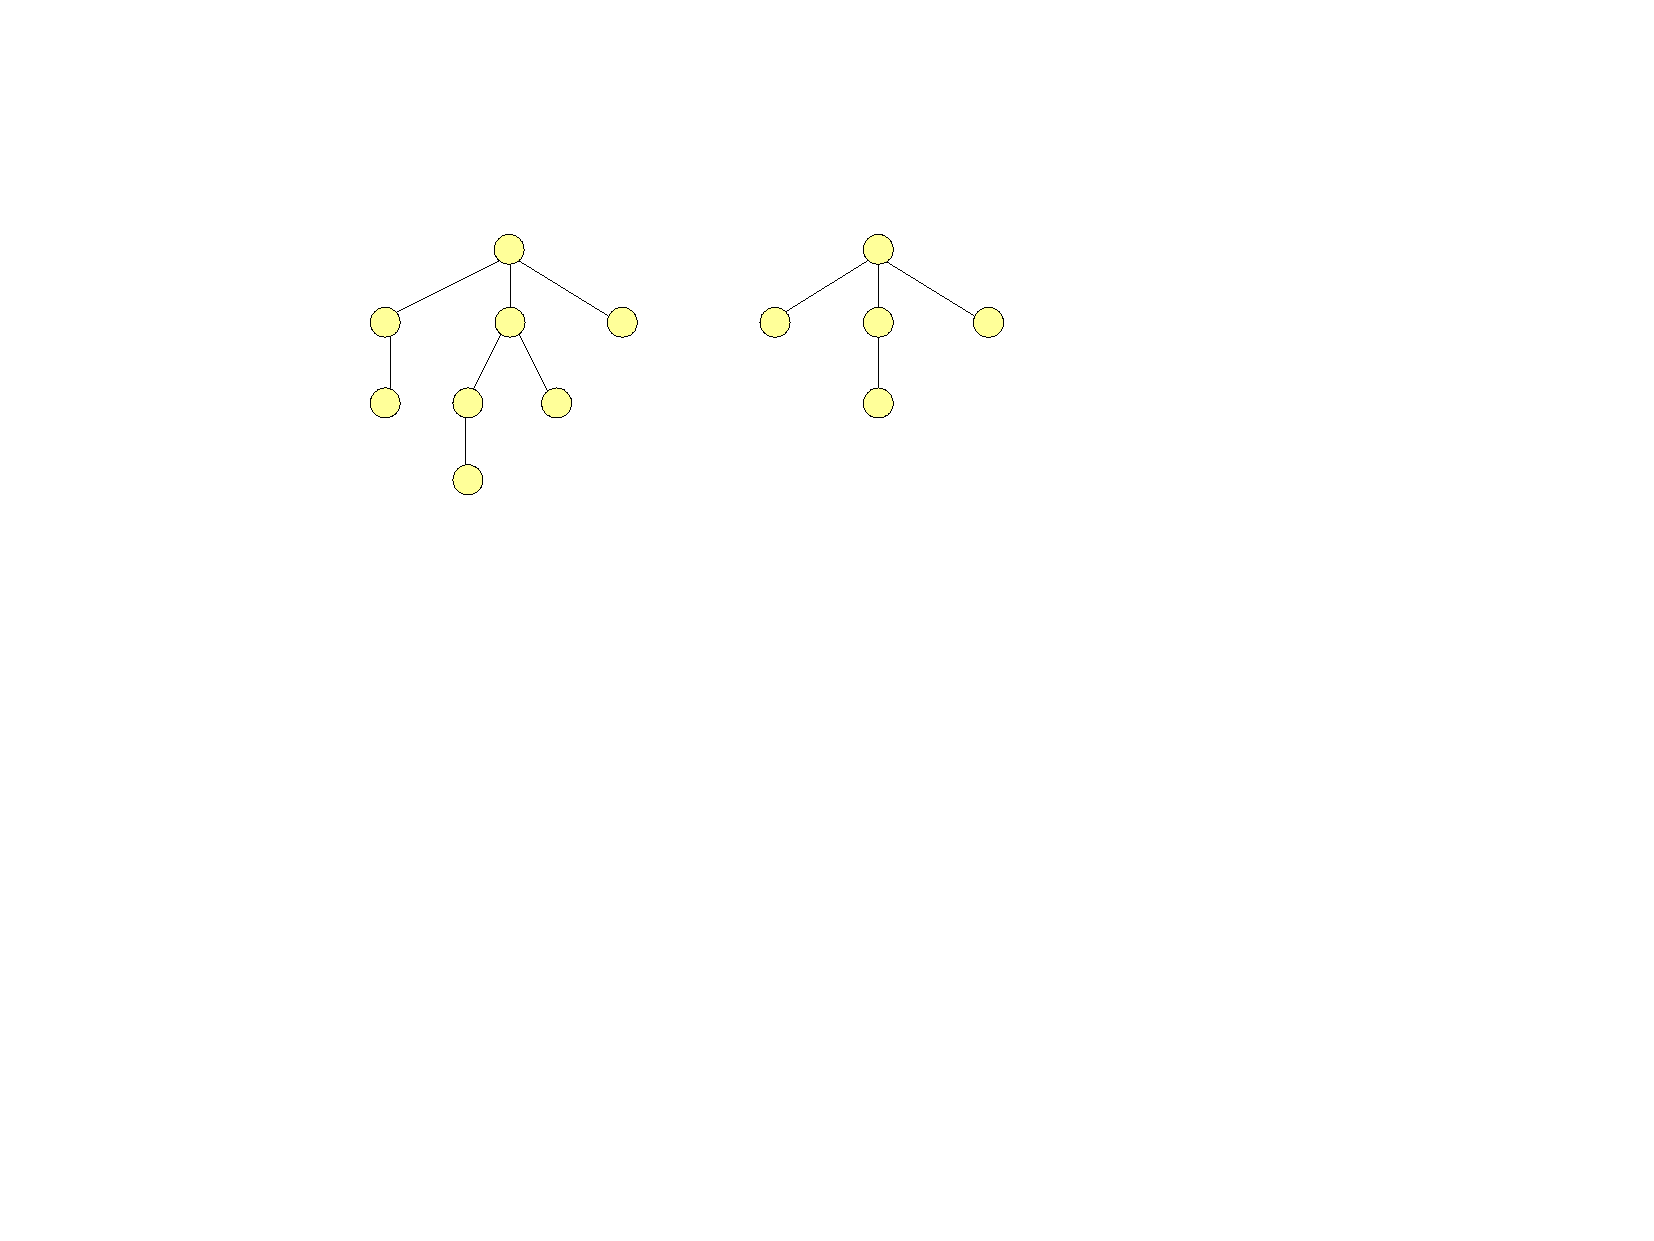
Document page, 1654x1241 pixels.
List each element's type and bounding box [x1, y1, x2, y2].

text_box [759, 307, 791, 338]
text_box [863, 307, 894, 338]
text_box [541, 387, 572, 418]
text_box [452, 464, 483, 495]
text_box [863, 387, 894, 418]
text_box [495, 307, 526, 338]
text_box [607, 307, 638, 338]
text_box [973, 307, 1004, 338]
text_box [863, 234, 894, 265]
text_box [370, 307, 401, 338]
text_box [370, 387, 401, 418]
text_box [452, 387, 483, 418]
text_box [494, 234, 525, 265]
